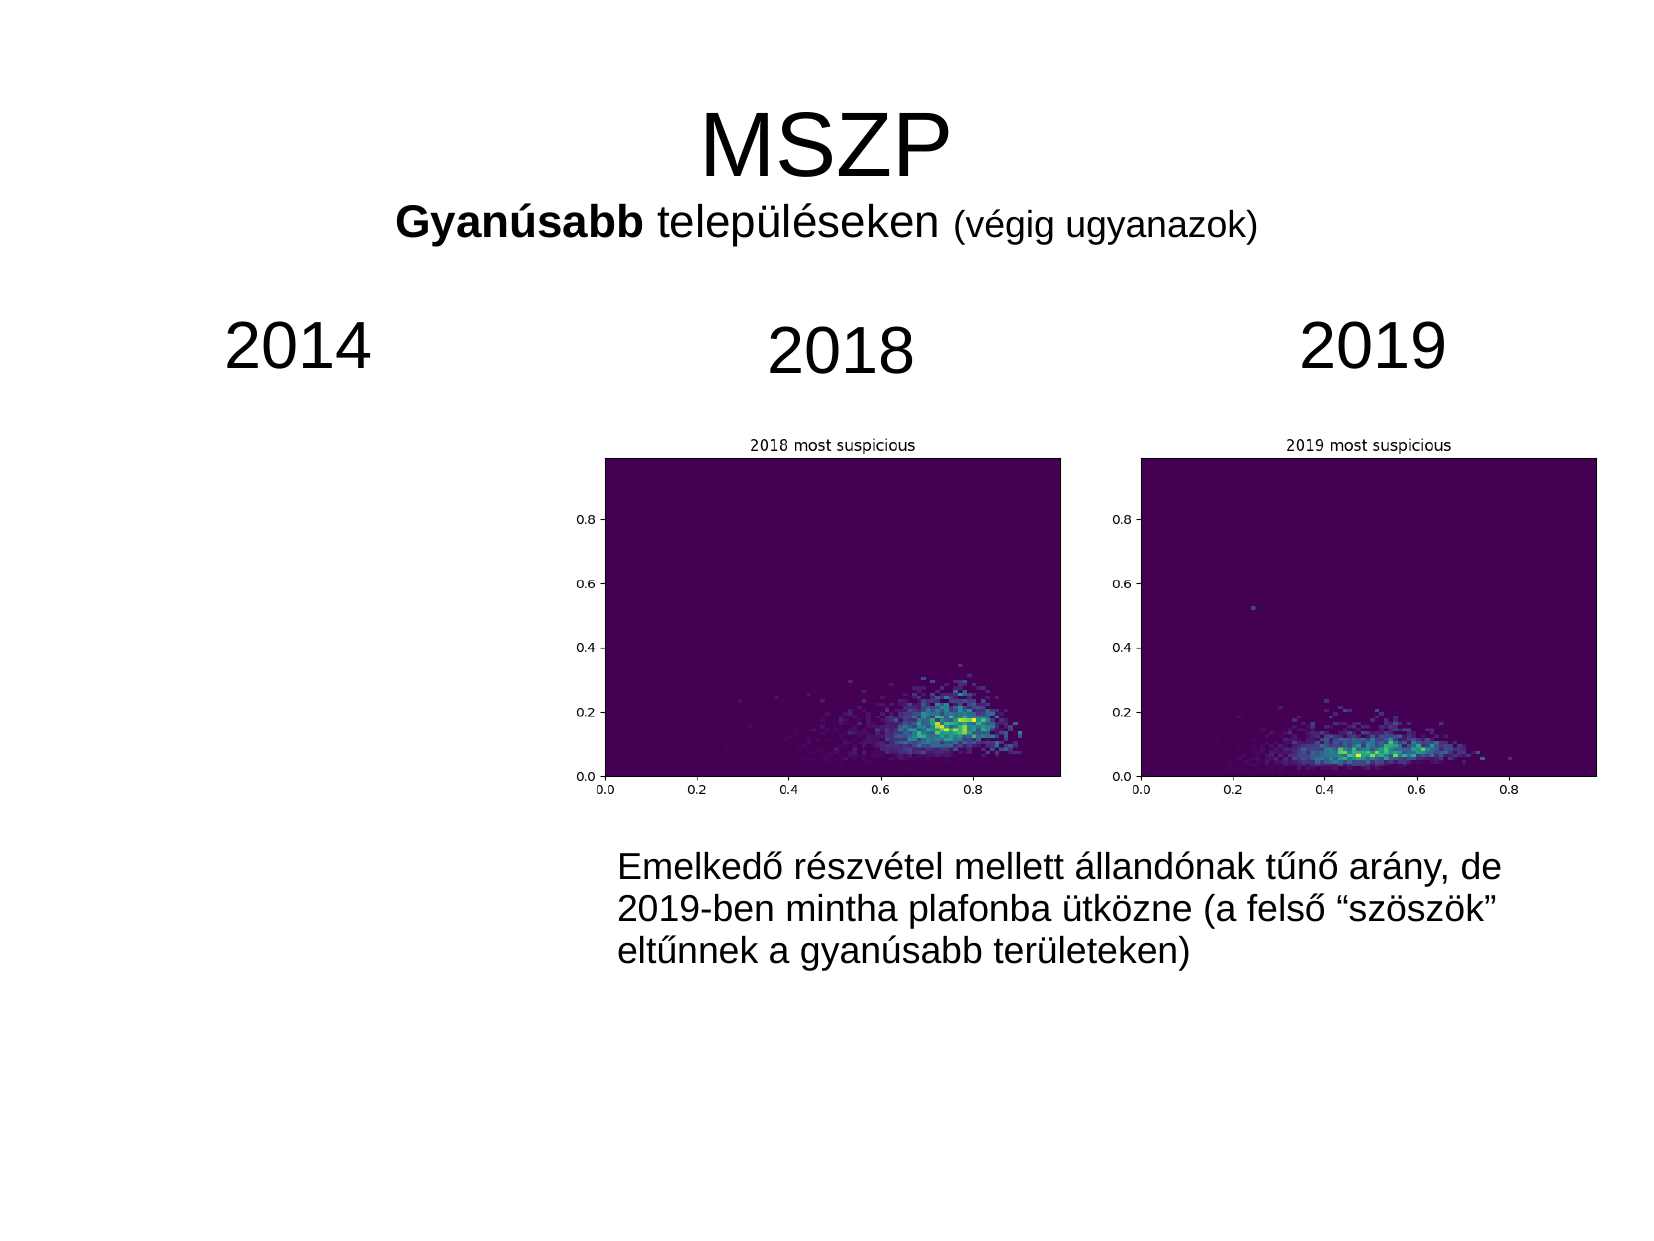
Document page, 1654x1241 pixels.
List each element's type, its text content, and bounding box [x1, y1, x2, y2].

title MSZP Gyanúsabb településeken (végig ugyanazok) [82, 67, 1571, 275]
list 2018 [696, 312, 945, 389]
picture [531, 408, 1654, 821]
list 2014 [153, 307, 402, 384]
list 2019 [1228, 307, 1477, 384]
text_box Emelkedő részvétel mellett állandónak tűnő arány, de 2019-ben mintha plafonba ütközne (a felső “szöszök” eltűnnek a gyanúsabb területeken) [602, 838, 1595, 980]
